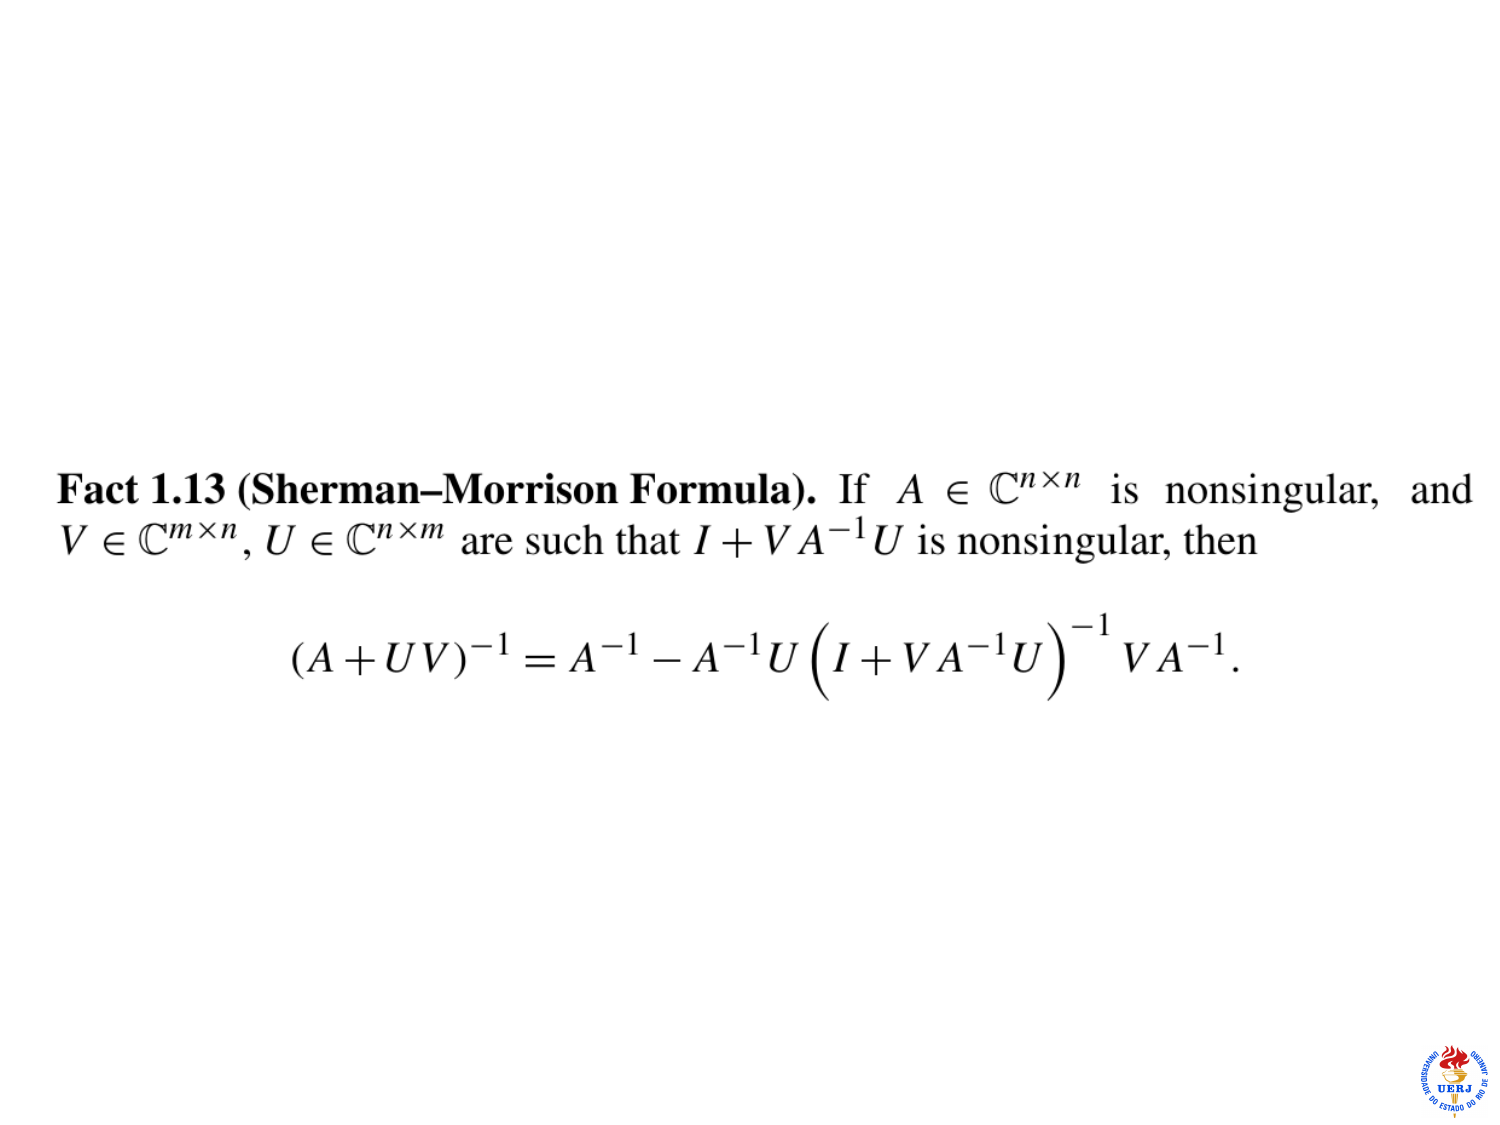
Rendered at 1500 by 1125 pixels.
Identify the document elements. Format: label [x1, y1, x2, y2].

picture [0, 439, 1500, 725]
picture [1421, 1045, 1488, 1118]
